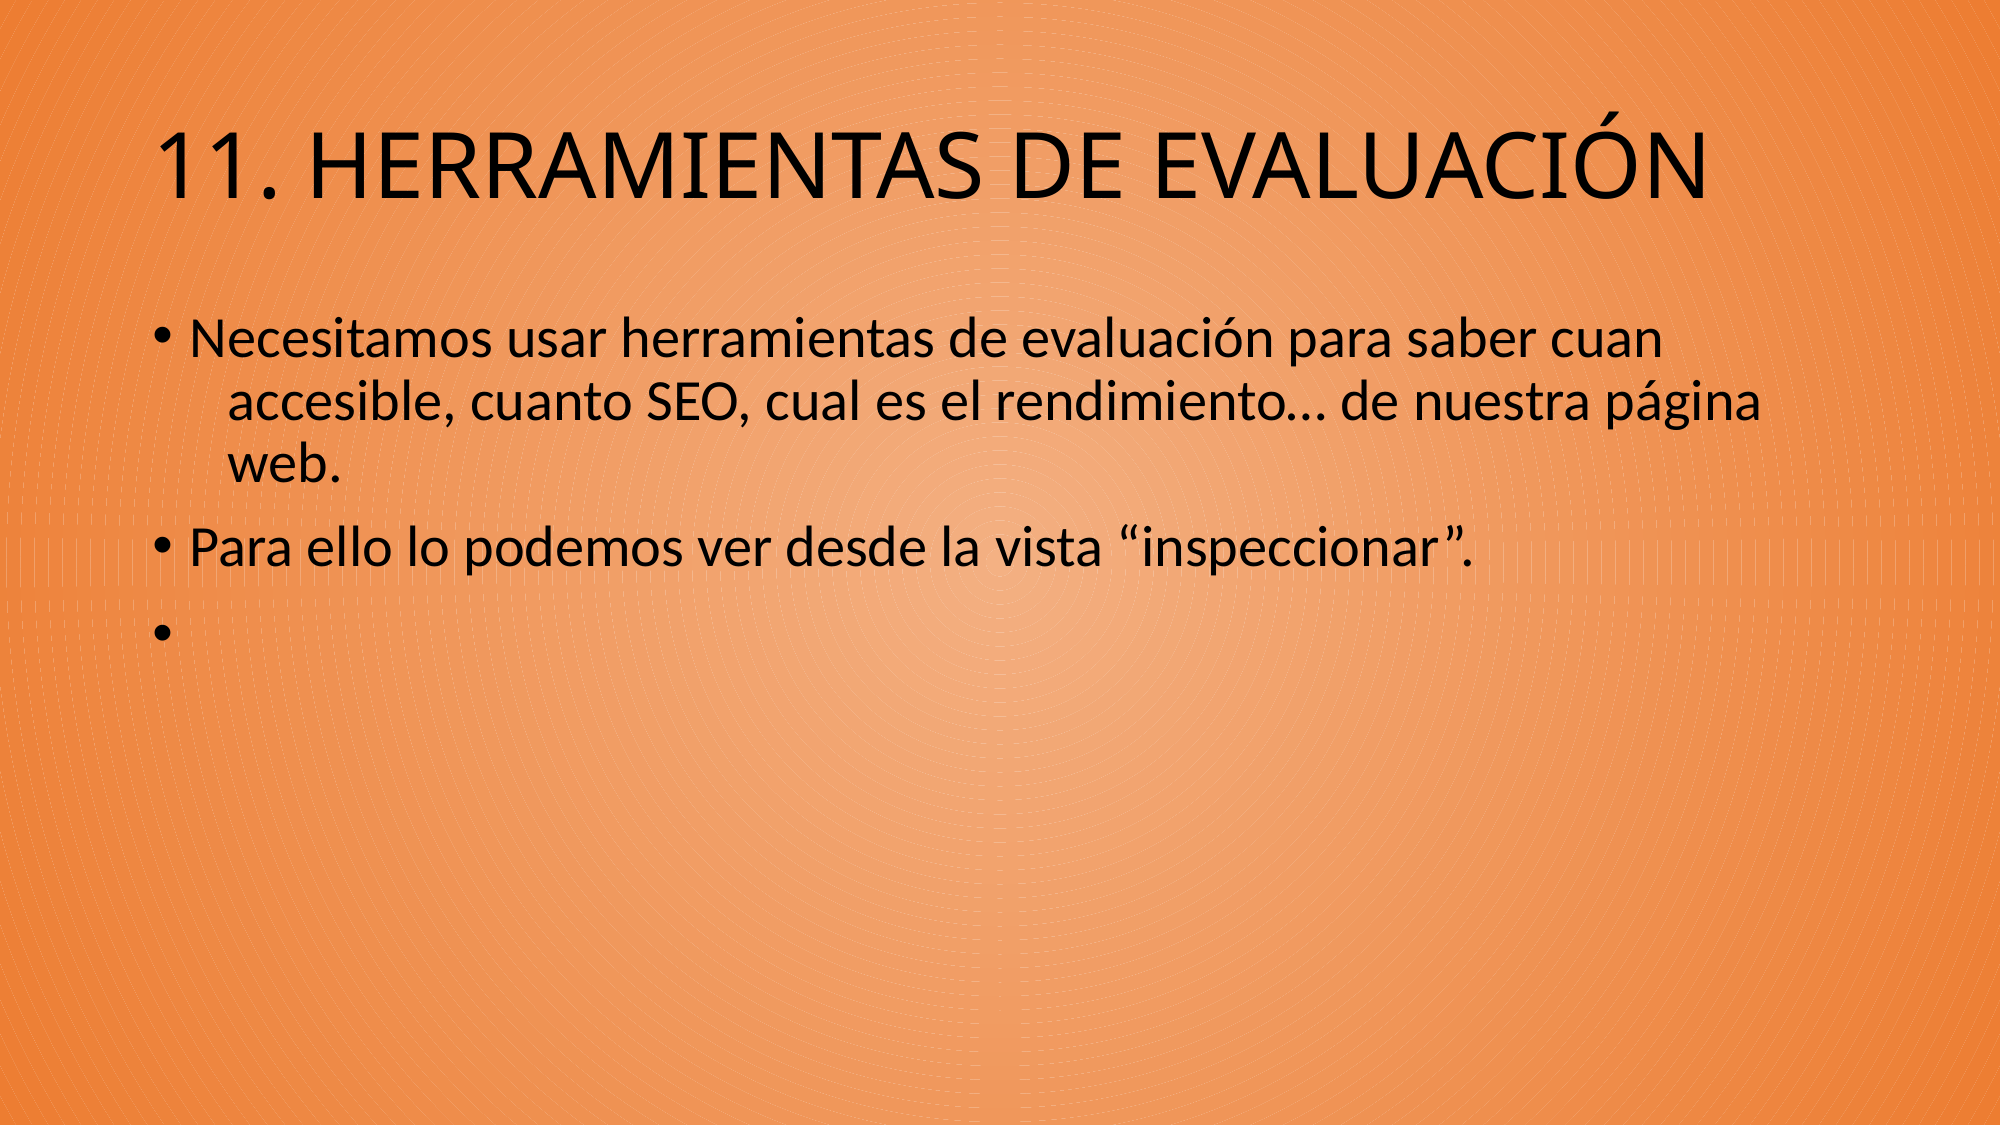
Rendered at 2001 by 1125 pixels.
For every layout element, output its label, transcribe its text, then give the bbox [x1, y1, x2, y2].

title 11. HERRAMIENTAS DE EVALUACIÓN [137, 59, 1863, 278]
list Necesitamos usar herramientas de evaluación para saber cuan accesible, cuanto SEO, cual es el rendimiento… de nuestra página web. Para ello lo podemos ver desde la vista “inspeccionar”. [137, 299, 1863, 1014]
